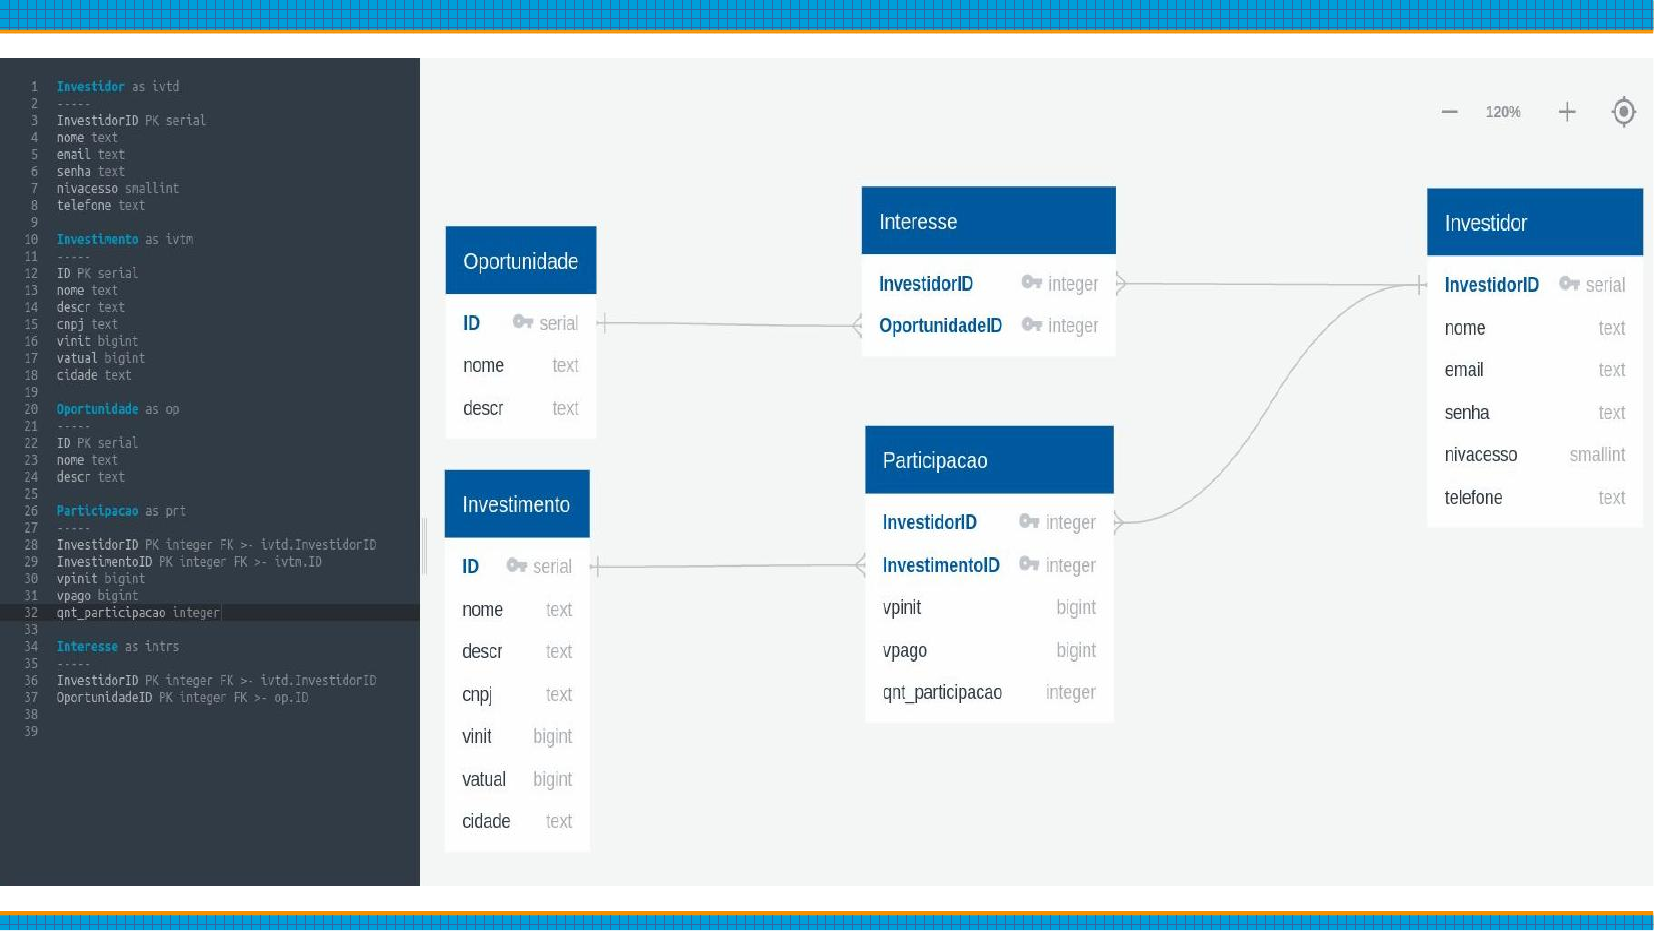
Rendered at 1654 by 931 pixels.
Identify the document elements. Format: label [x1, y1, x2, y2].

picture [0, 58, 1654, 886]
